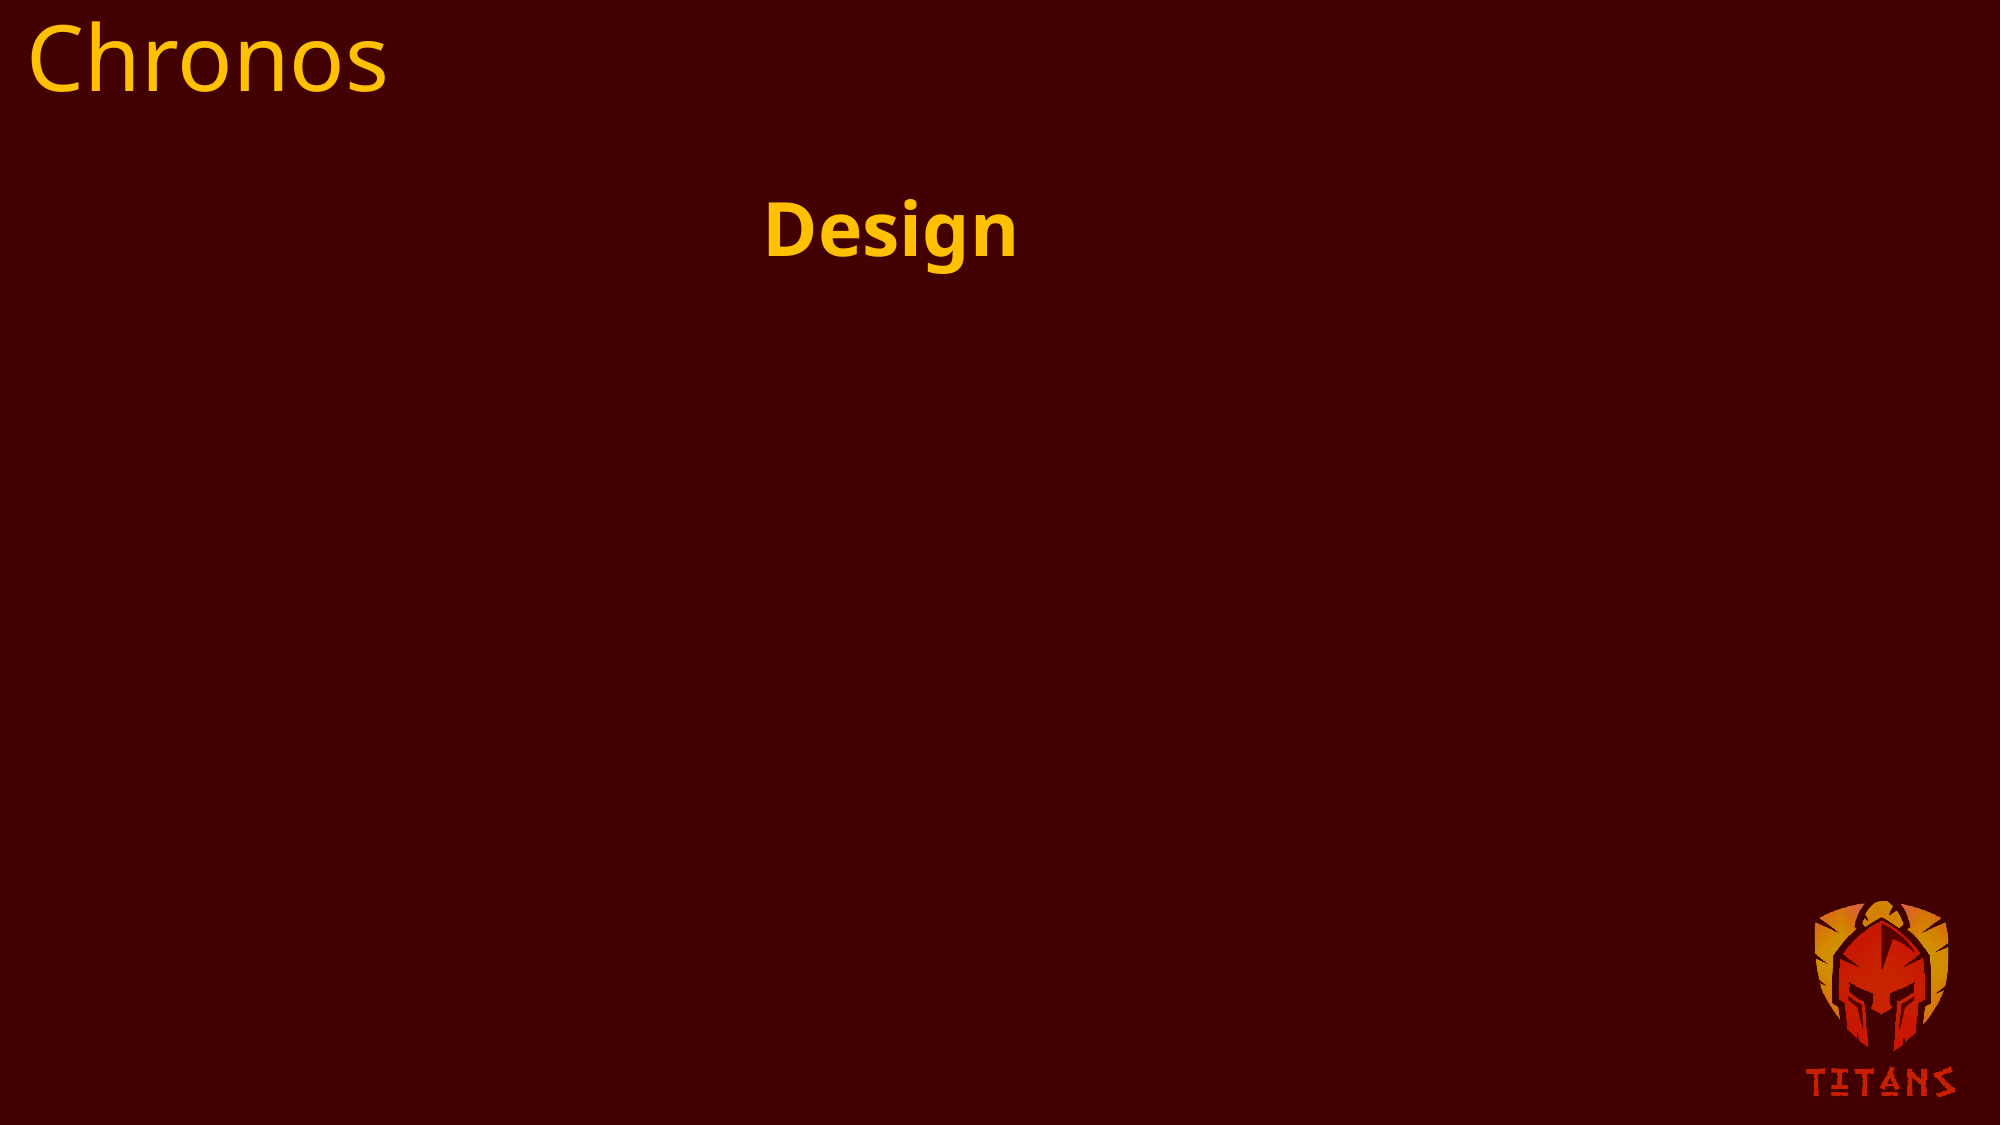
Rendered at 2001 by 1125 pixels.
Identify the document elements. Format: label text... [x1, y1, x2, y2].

title Chronos [11, 0, 1737, 171]
text_box Design [762, 181, 1052, 284]
picture [1749, 888, 2000, 1125]
